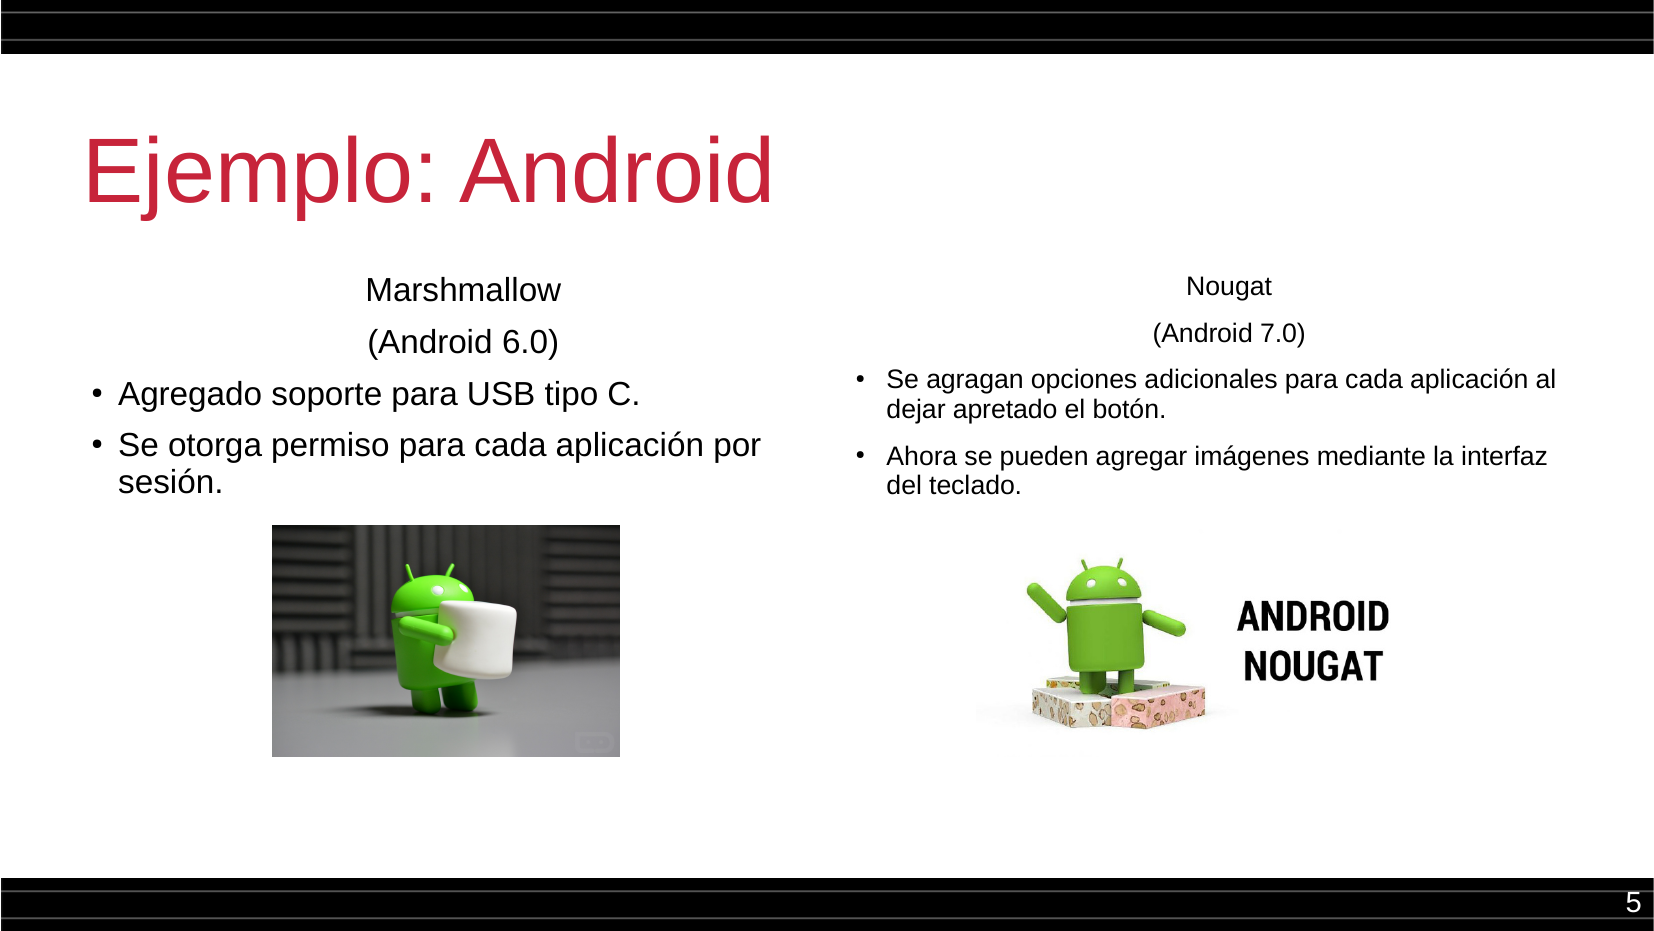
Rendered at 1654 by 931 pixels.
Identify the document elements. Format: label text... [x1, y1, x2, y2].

title Ejemplo: Android [82, 92, 1571, 249]
picture [272, 525, 620, 757]
picture [1, 878, 1654, 931]
list Marshmallow (Android 6.0) Agregado soporte para USB tipo C. Se otorga permiso para cada aplicación por sesión. [82, 271, 809, 504]
list Nougat (Android 7.0) Se agragan opciones adicionales para cada aplicación al dejar apretado el botón. Ahora se pueden agregar imágenes mediante la interfaz del teclado. [845, 271, 1572, 504]
picture [1, 0, 1654, 54]
picture [976, 525, 1440, 757]
